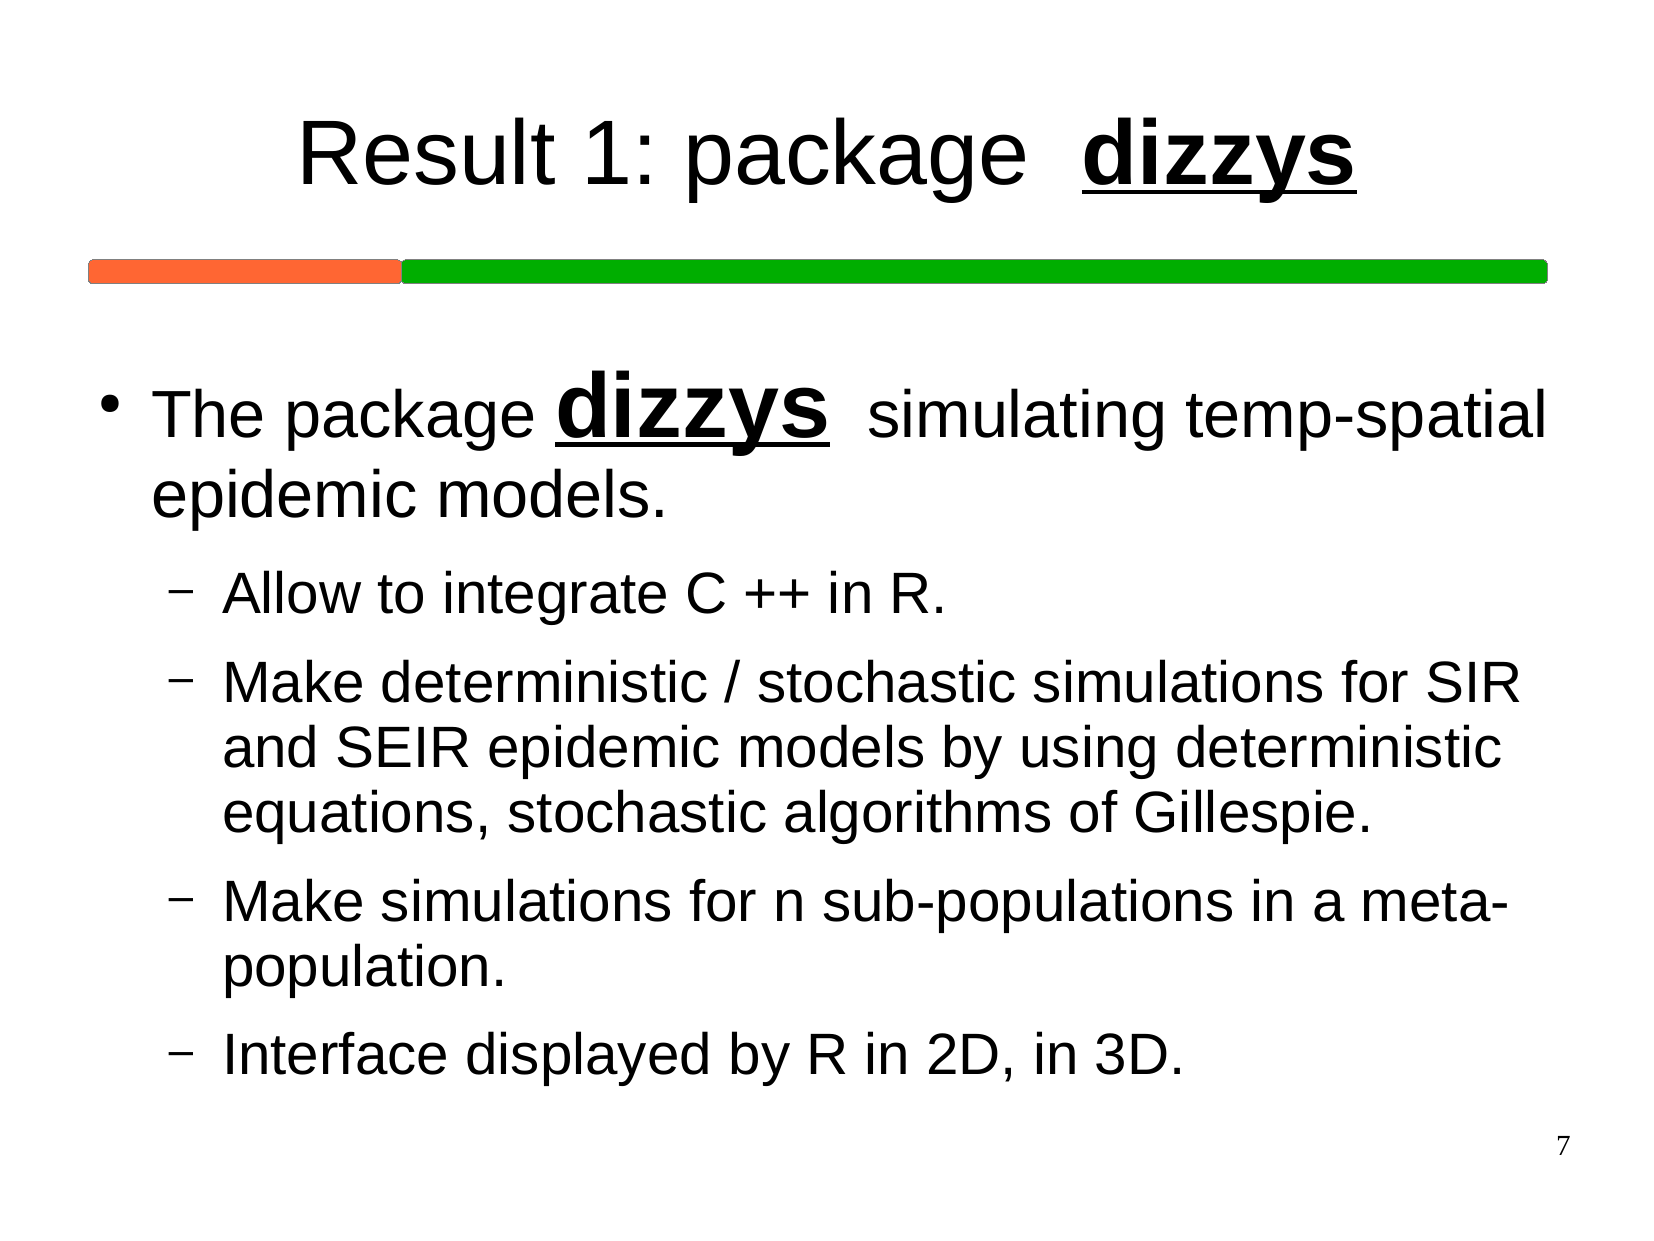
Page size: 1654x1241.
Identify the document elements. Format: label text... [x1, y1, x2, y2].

title Result 1: package dizzys [82, 49, 1571, 257]
list The package dizzys simulating temp-spatial epidemic models. Allow to integrate C ++ in R. Make deterministic / stochastic simulations for SIR and SEIR epidemic models by using deterministic equations, stochastic algorithms of Gillespie. Make simulations for n sub-populations in a meta-population. Interface displayed by R in 2D, in 3D. [80, 354, 1571, 1193]
text_box [88, 259, 1548, 284]
